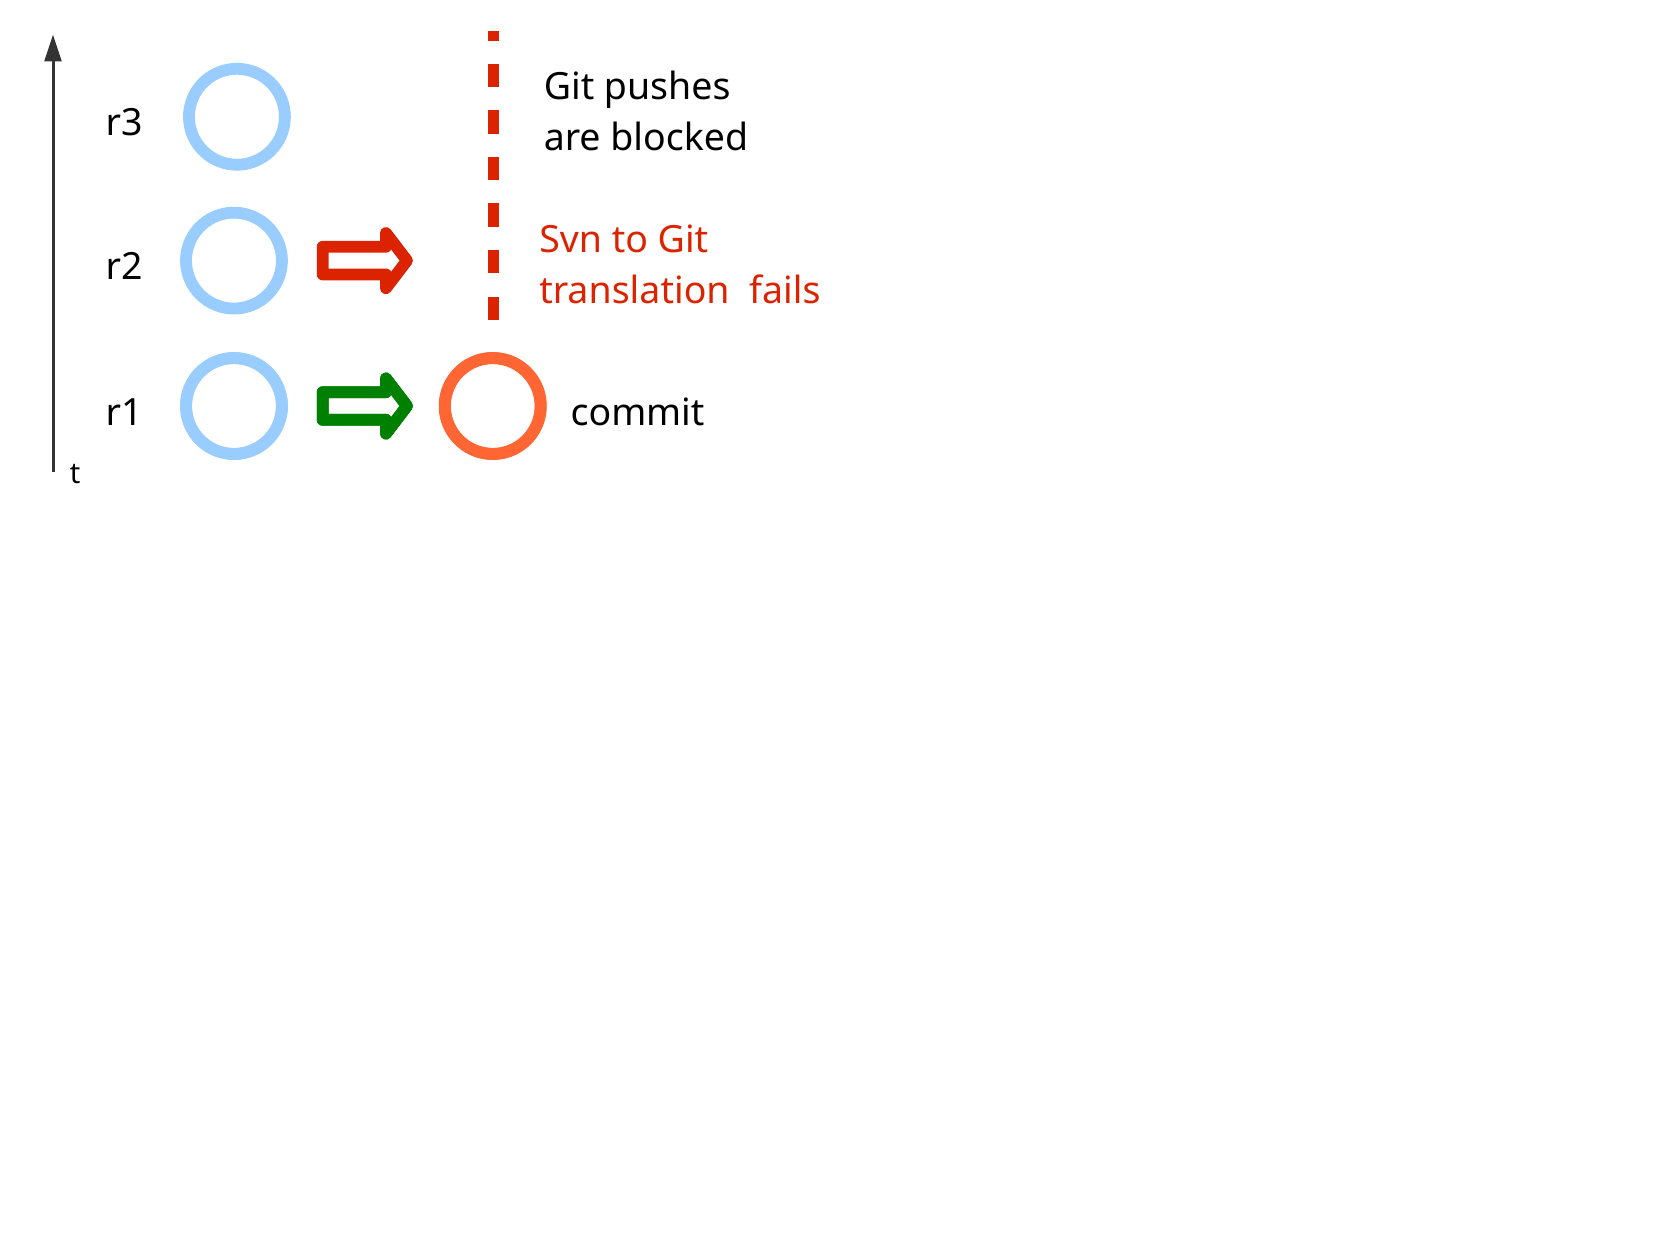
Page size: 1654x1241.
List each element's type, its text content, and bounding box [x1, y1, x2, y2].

text_box r3 [90, 88, 160, 147]
text_box r2 [90, 232, 160, 291]
text_box r1 [90, 377, 160, 436]
text_box commit [555, 377, 721, 437]
text_box t [55, 444, 96, 494]
text_box Svn to Git translation fails [524, 205, 843, 307]
text_box Git pushes are blocked [529, 52, 771, 155]
